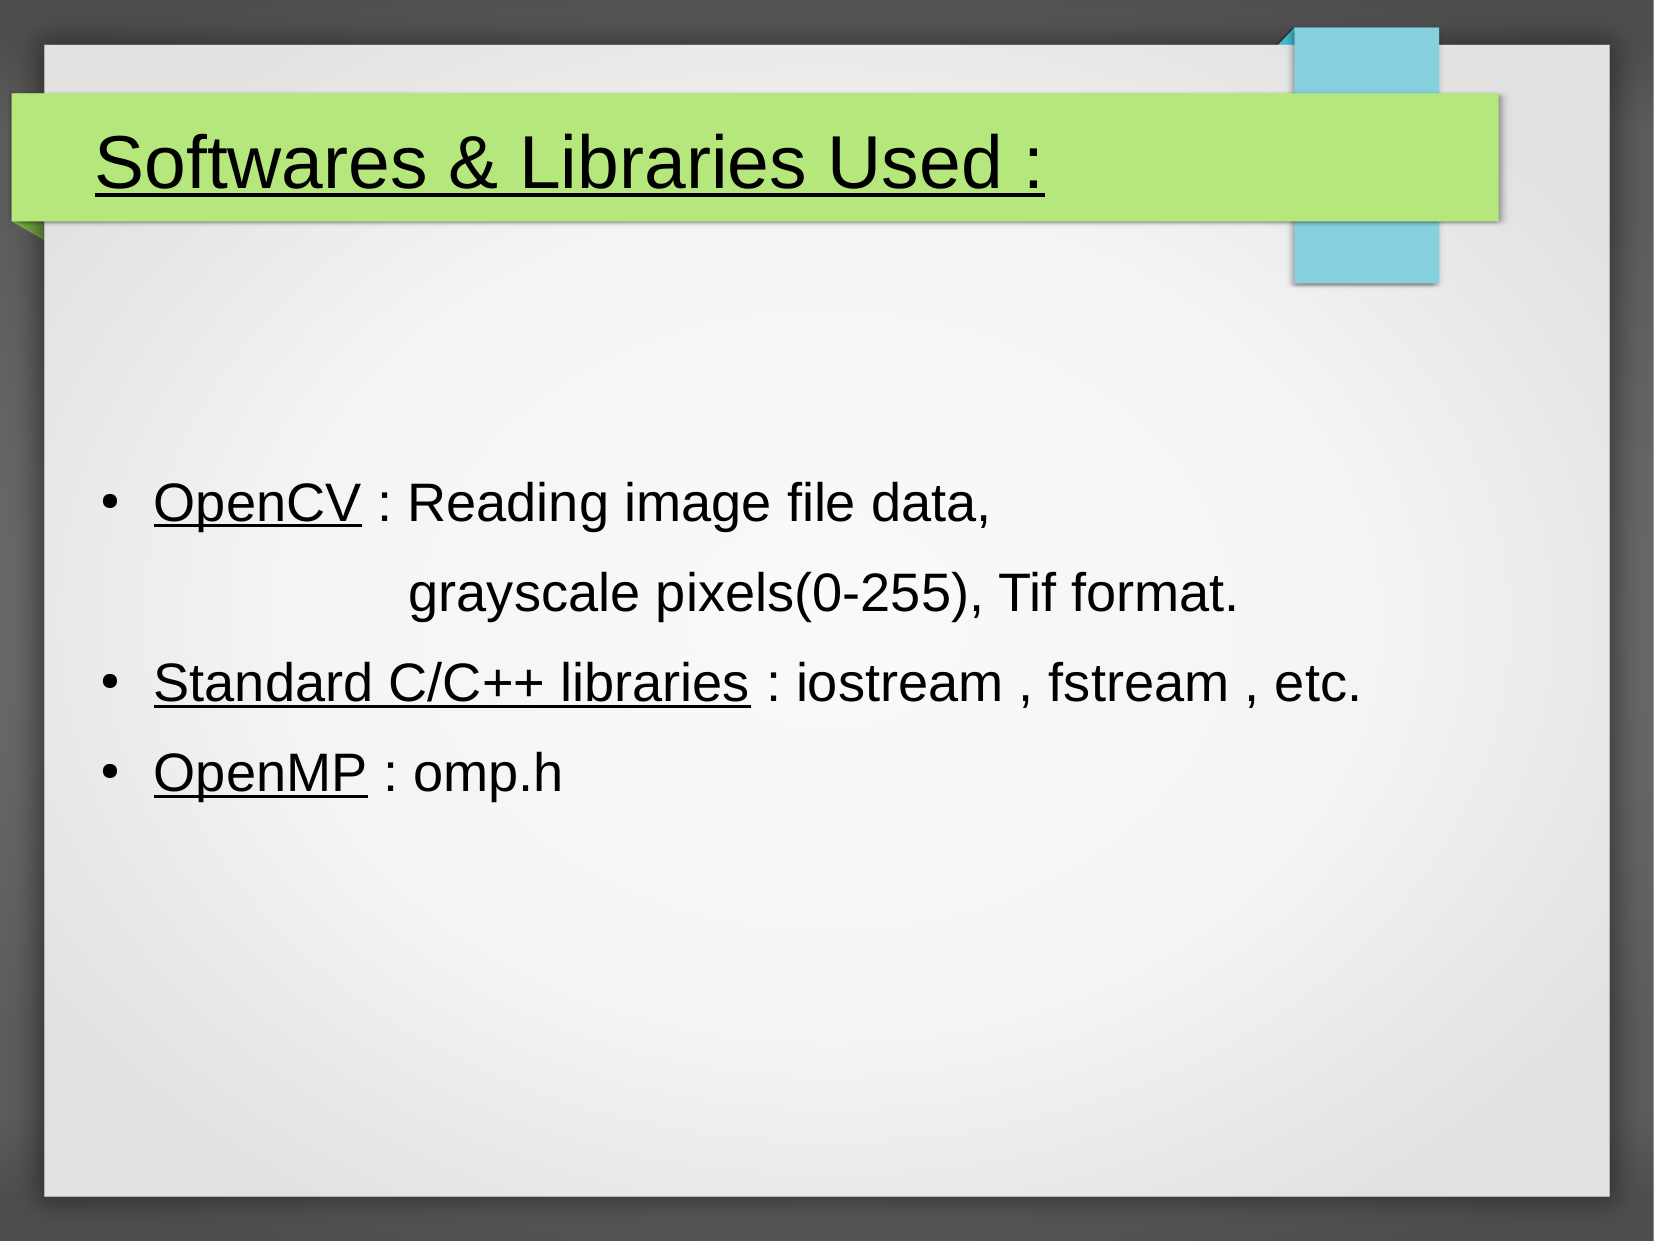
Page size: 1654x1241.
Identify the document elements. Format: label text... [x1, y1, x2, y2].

picture [0, 0, 1654, 1241]
list OpenCV : Reading image file data, grayscale pixels(0-255), Tif format. Standard C/C++ libraries : iostream , fstream , etc. OpenMP : omp.h [82, 472, 1571, 1192]
title Softwares & Libraries Used : [94, 0, 1583, 205]
